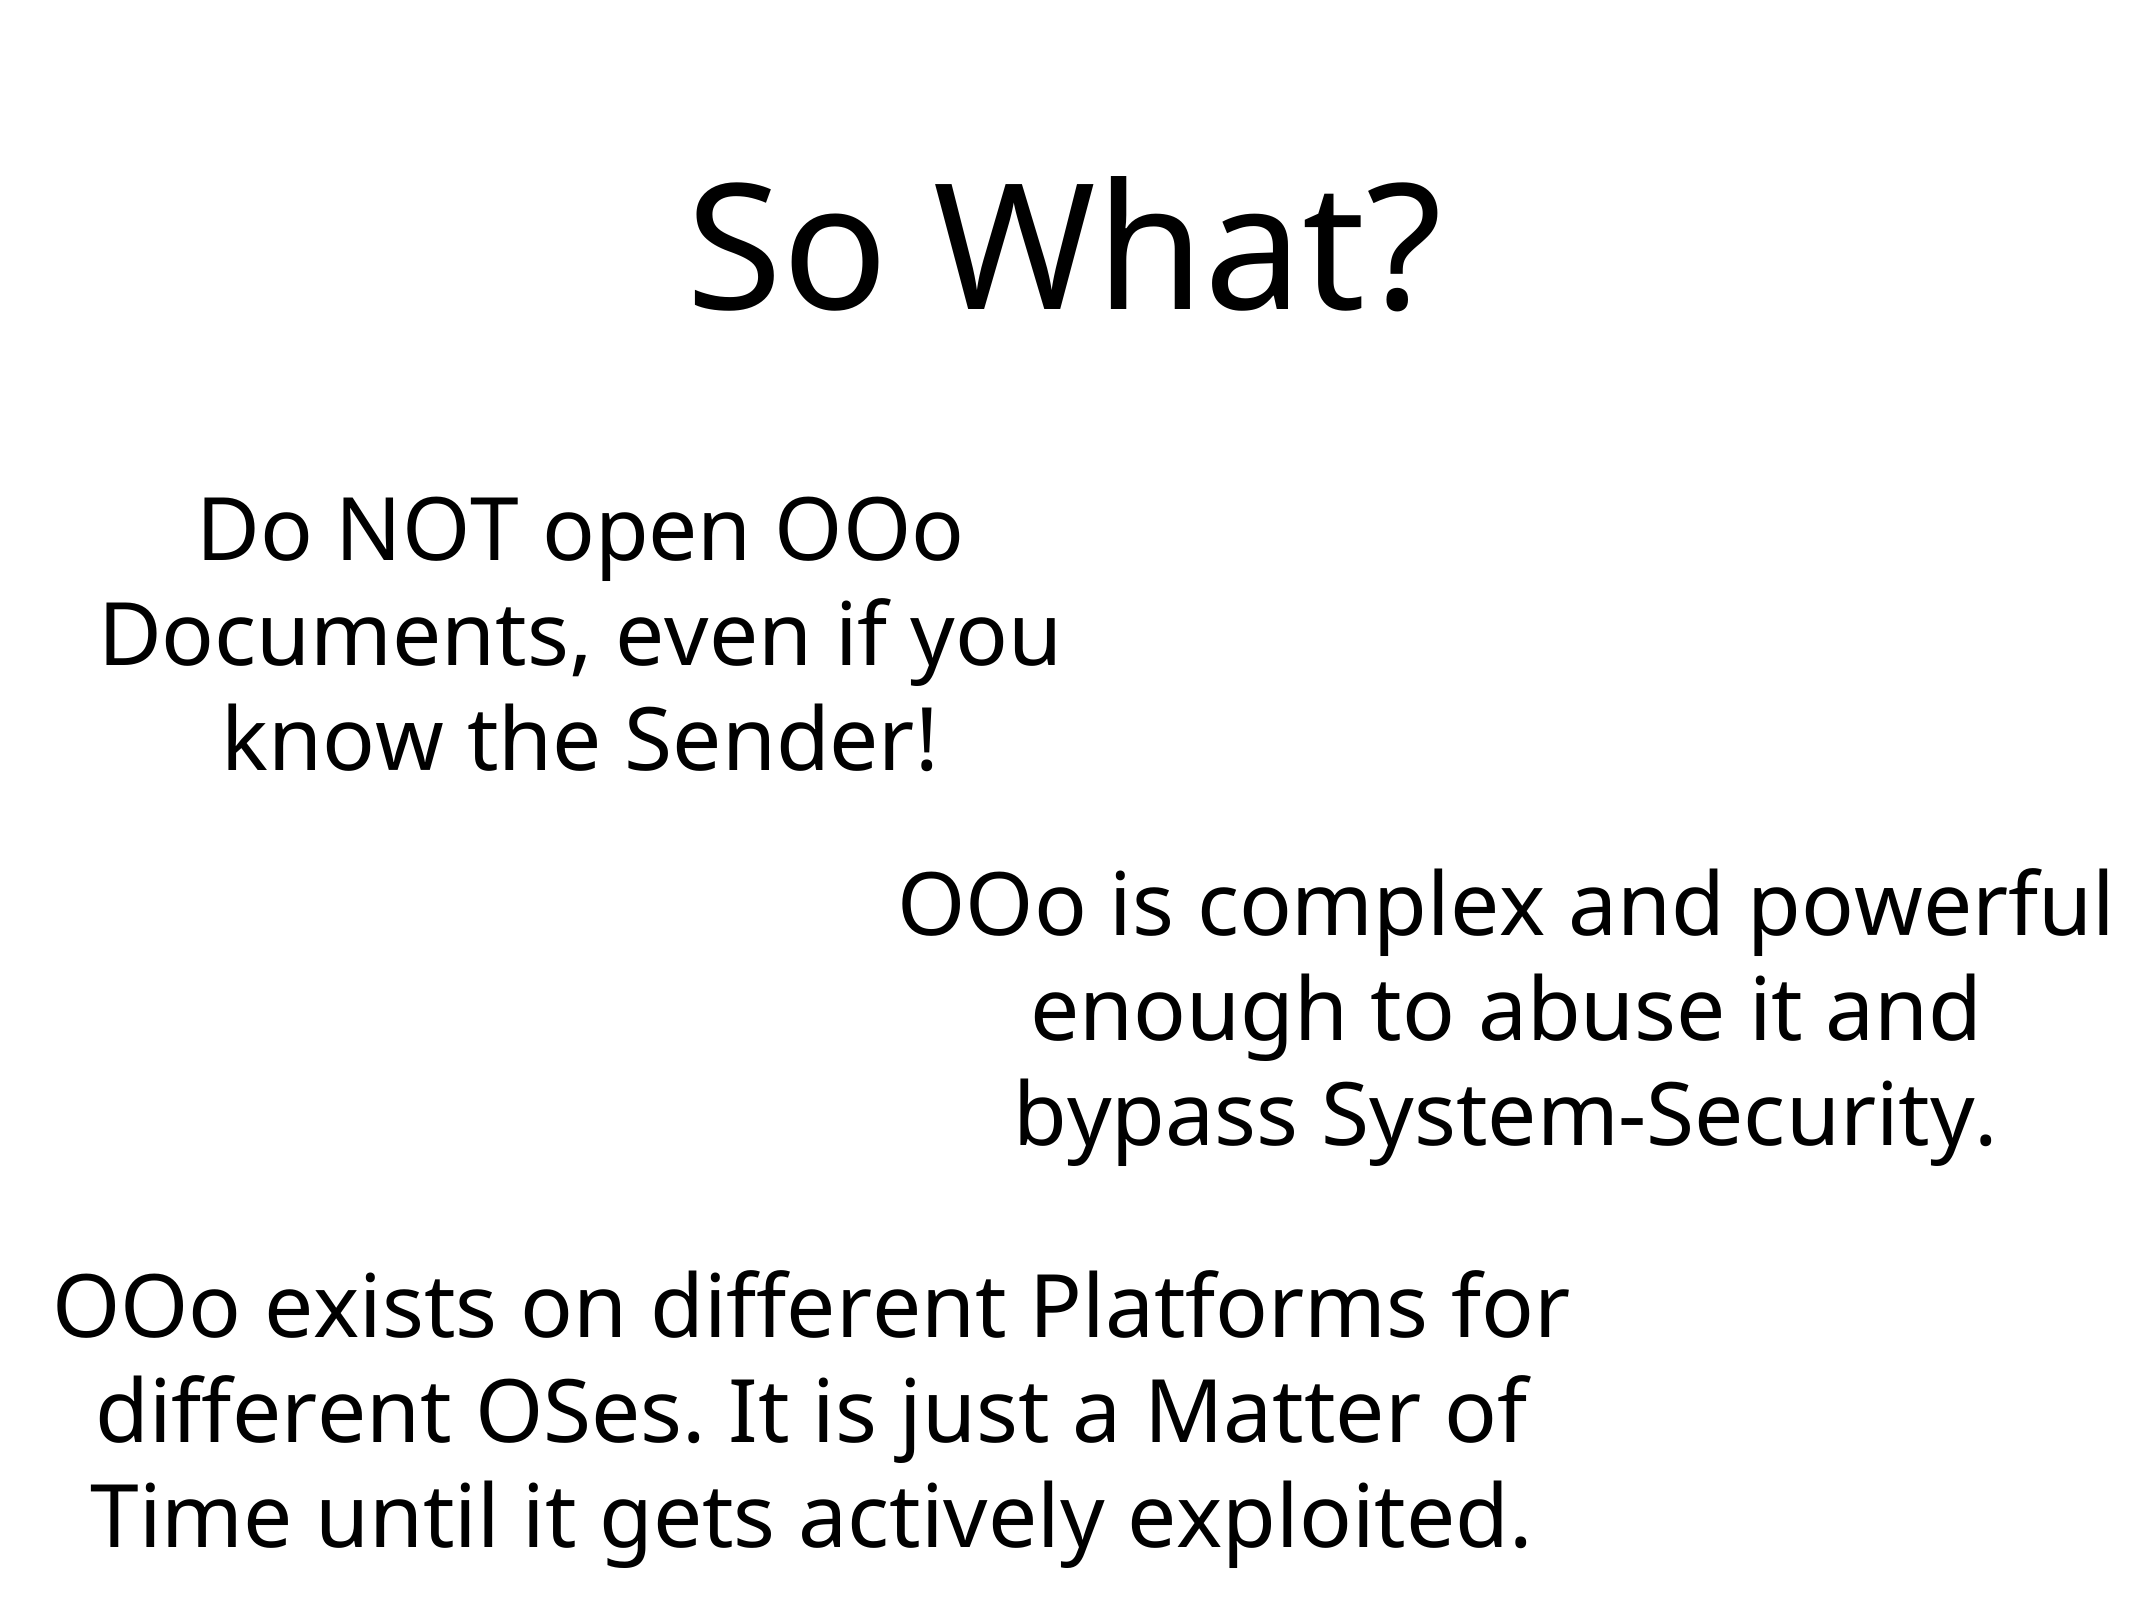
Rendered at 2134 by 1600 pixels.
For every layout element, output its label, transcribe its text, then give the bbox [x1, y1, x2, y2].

text_box Do NOT open OOo Documents, even if you know the Sender! [22, 468, 1138, 792]
text_box OOo is complex and powerful enough to abuse it and bypass System-Security. [877, 843, 2134, 1167]
title So What? [208, 41, 1925, 442]
text_box OOo exists on different Platforms for different OSes. It is just a Matter of Time until it gets actively exploited. [35, 1245, 1588, 1569]
